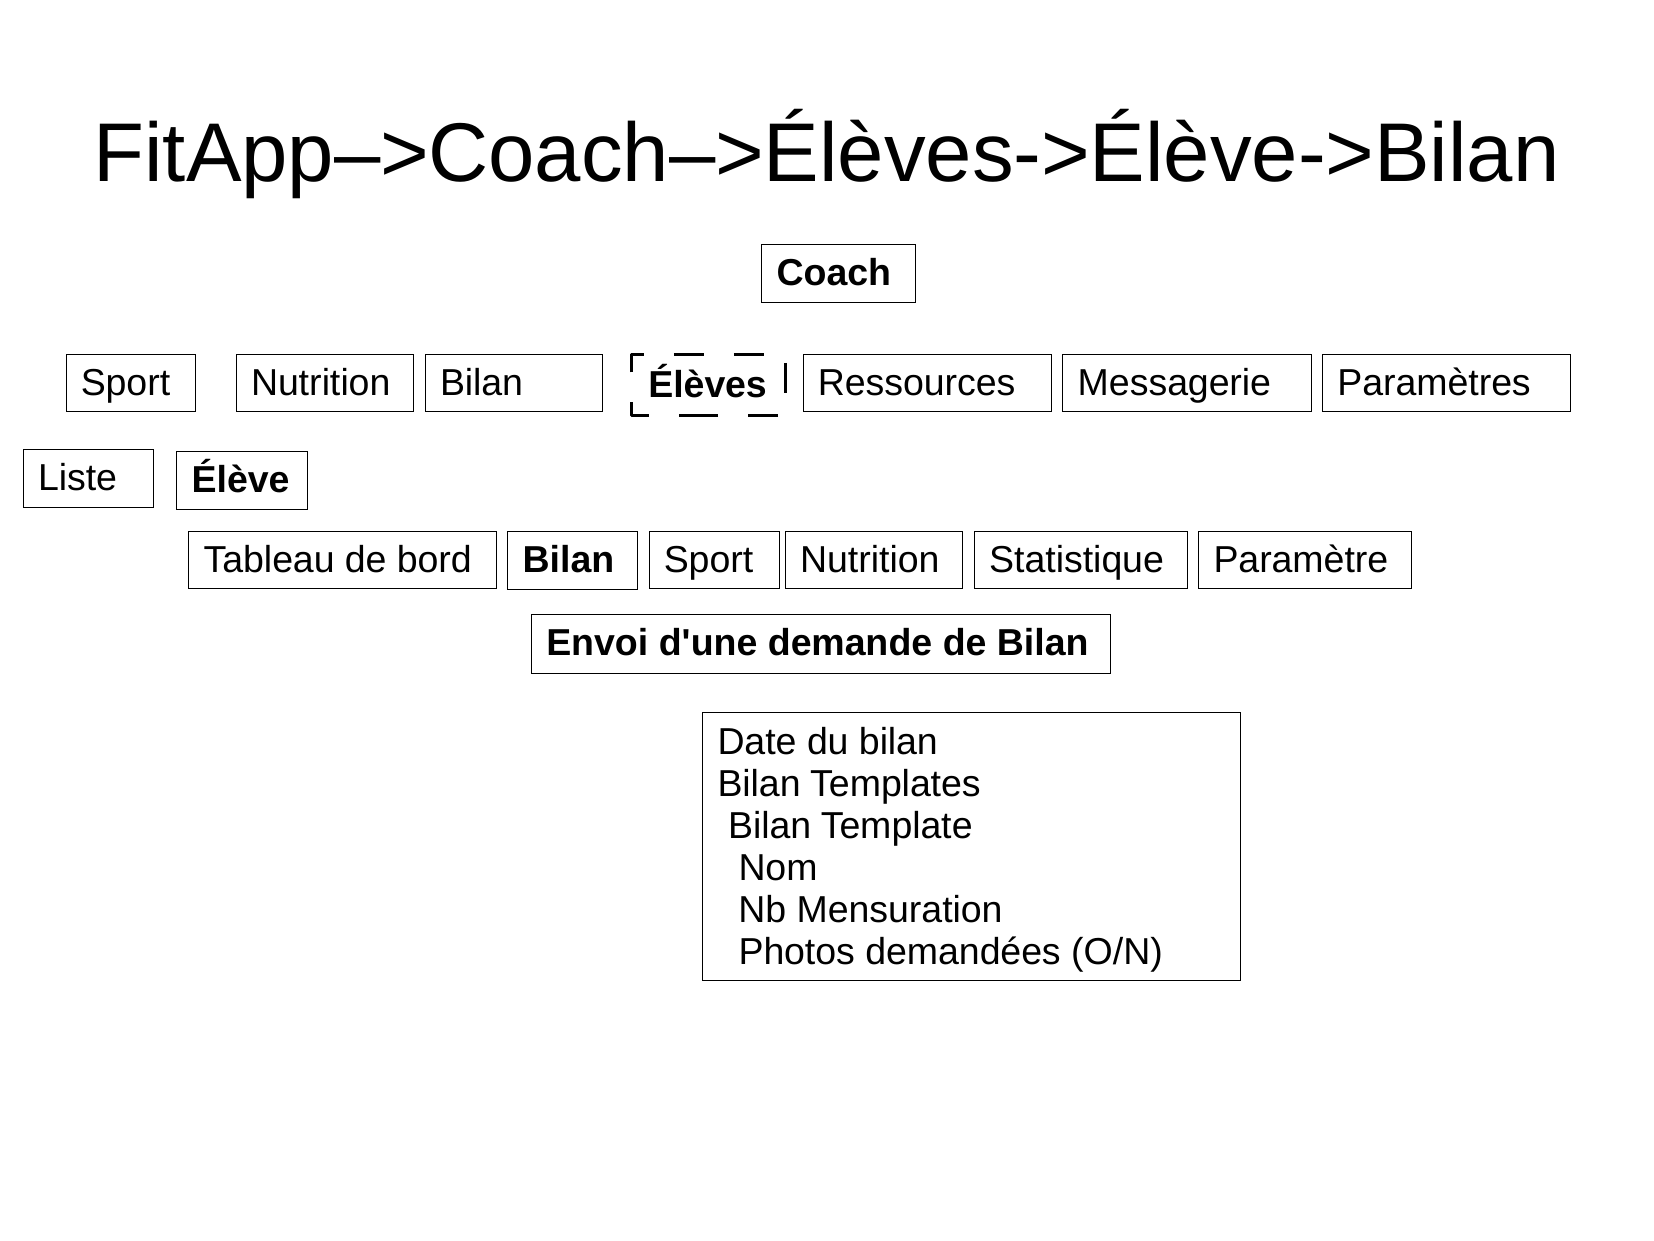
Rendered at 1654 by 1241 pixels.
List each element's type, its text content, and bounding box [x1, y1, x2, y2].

title FitApp–>Coach–>Élèves->Élève->Bilan [11, 49, 1642, 257]
text_box Élèves [631, 354, 786, 416]
text_box Paramètres [1322, 354, 1571, 412]
text_box Statistique [974, 531, 1188, 589]
text_box Sport [66, 354, 196, 412]
text_box Tableau de bord [188, 531, 497, 589]
text_box Ressources [803, 354, 1052, 412]
text_box Messagerie [1062, 354, 1312, 412]
text_box Bilan [425, 354, 603, 412]
text_box Coach [761, 244, 916, 303]
text_box Sport [649, 531, 780, 589]
text_box Bilan [507, 531, 638, 590]
text_box Nutrition [785, 531, 963, 589]
text_box Date du bilan Bilan Templates Bilan Template Nom Nb Mensuration Photos demandées (O/N) [702, 712, 1241, 981]
text_box Paramètre [1198, 531, 1412, 589]
text_box Liste [23, 449, 154, 508]
text_box Envoi d'une demande de Bilan [531, 614, 1111, 674]
text_box Élève [176, 451, 308, 510]
text_box Nutrition [236, 354, 414, 412]
